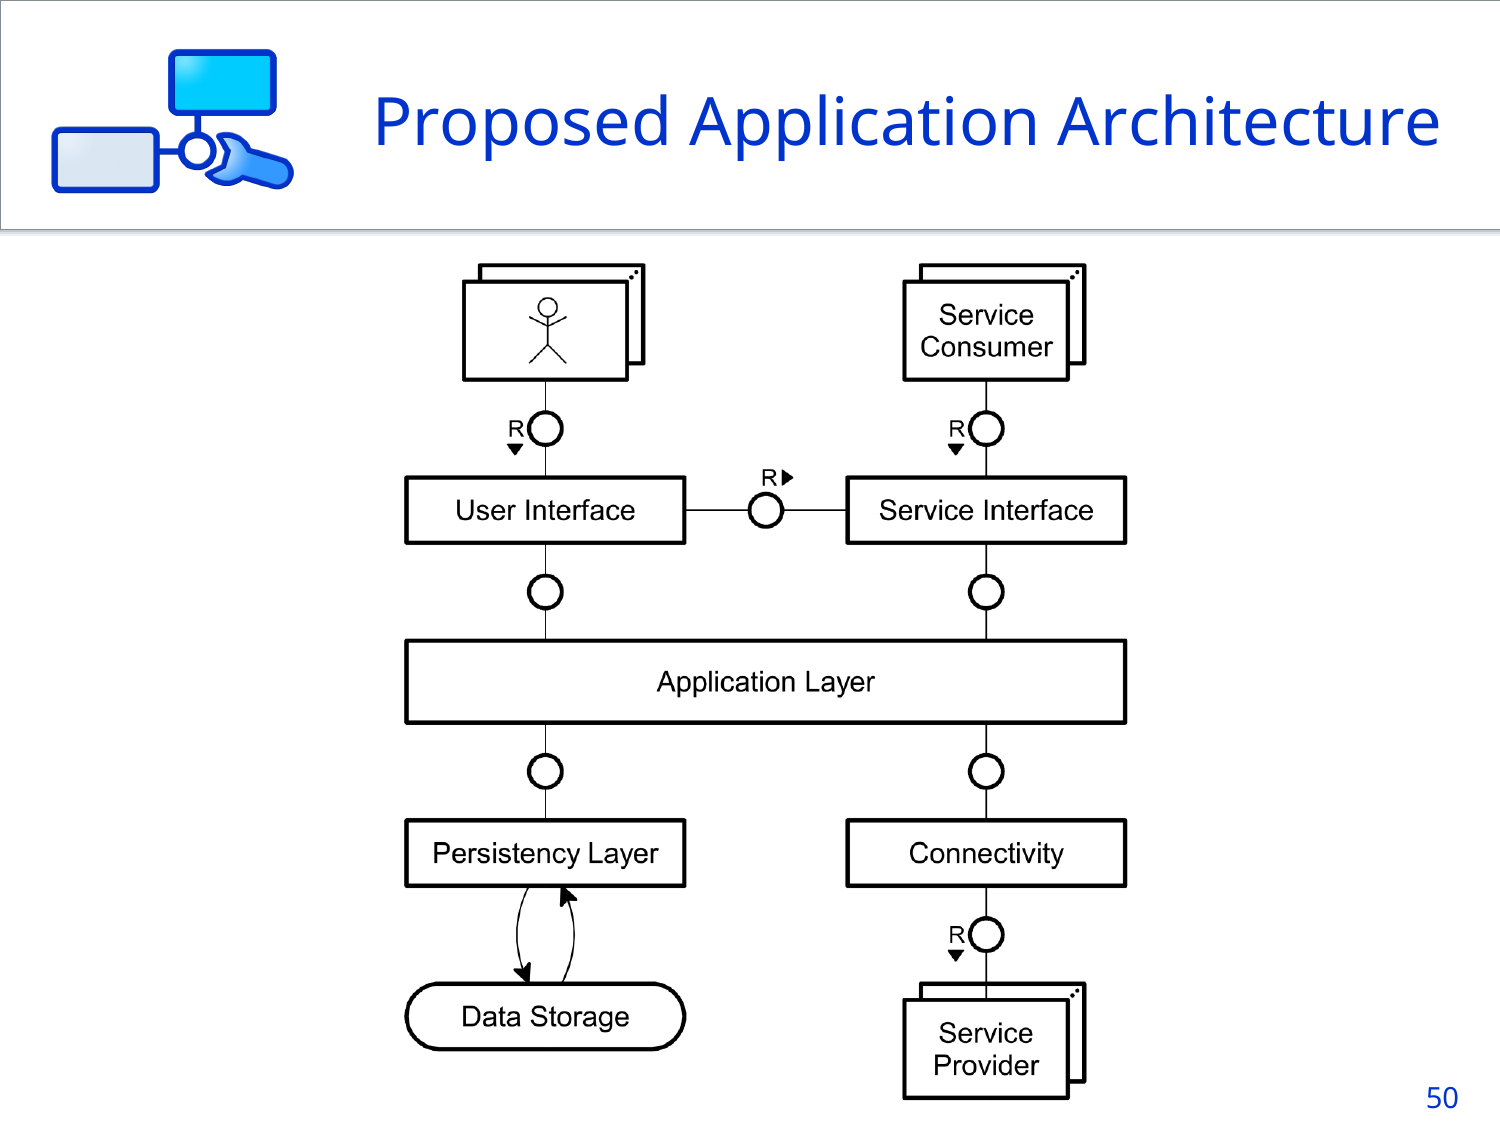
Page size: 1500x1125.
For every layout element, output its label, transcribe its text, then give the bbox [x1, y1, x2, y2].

title Proposed Application Architecture [372, 19, 1500, 221]
picture [8, 19, 310, 224]
picture [0, 230, 1500, 236]
text_box [236, 236, 1300, 1125]
